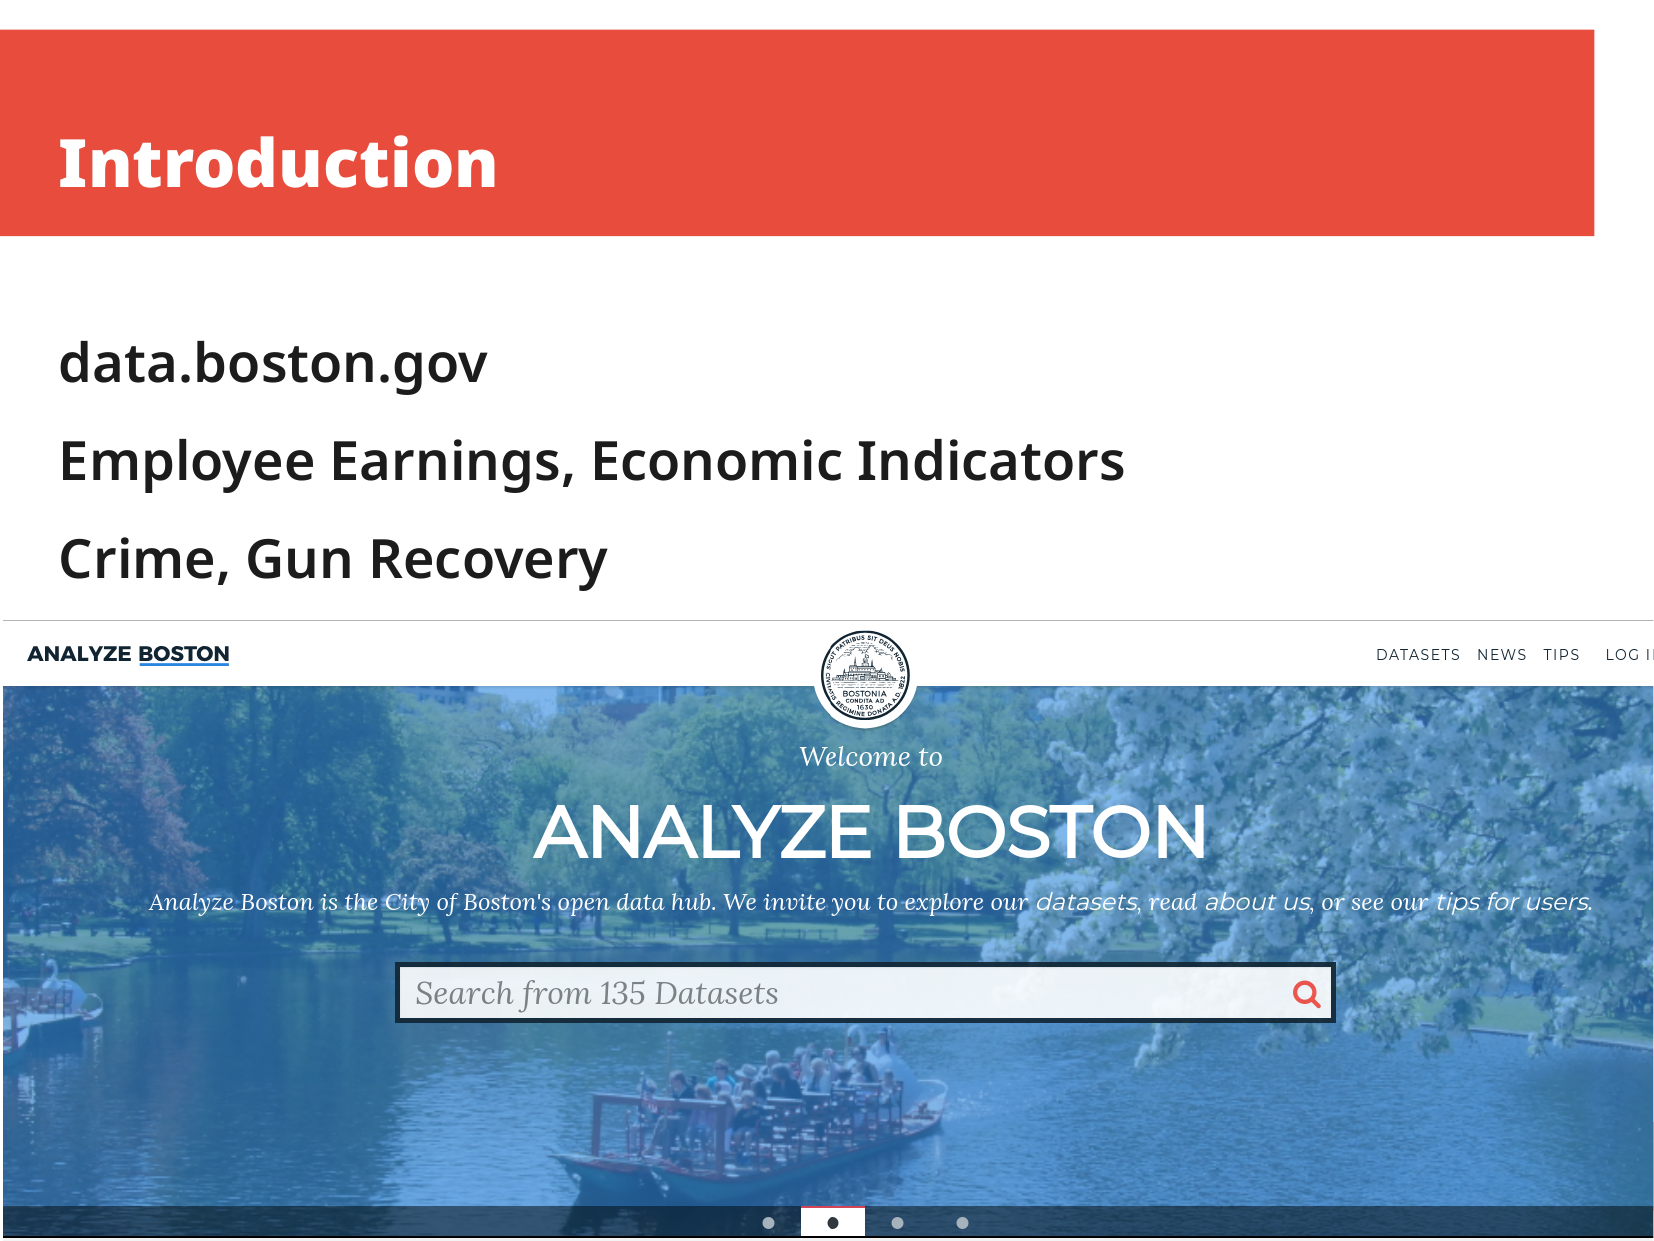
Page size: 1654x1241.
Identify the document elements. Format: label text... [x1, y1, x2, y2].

title Introduction [59, 59, 1595, 207]
list data.boston.gov Employee Earnings, Economic Indicators Crime, Gun Recovery [59, 324, 1565, 620]
picture [3, 620, 1654, 1241]
